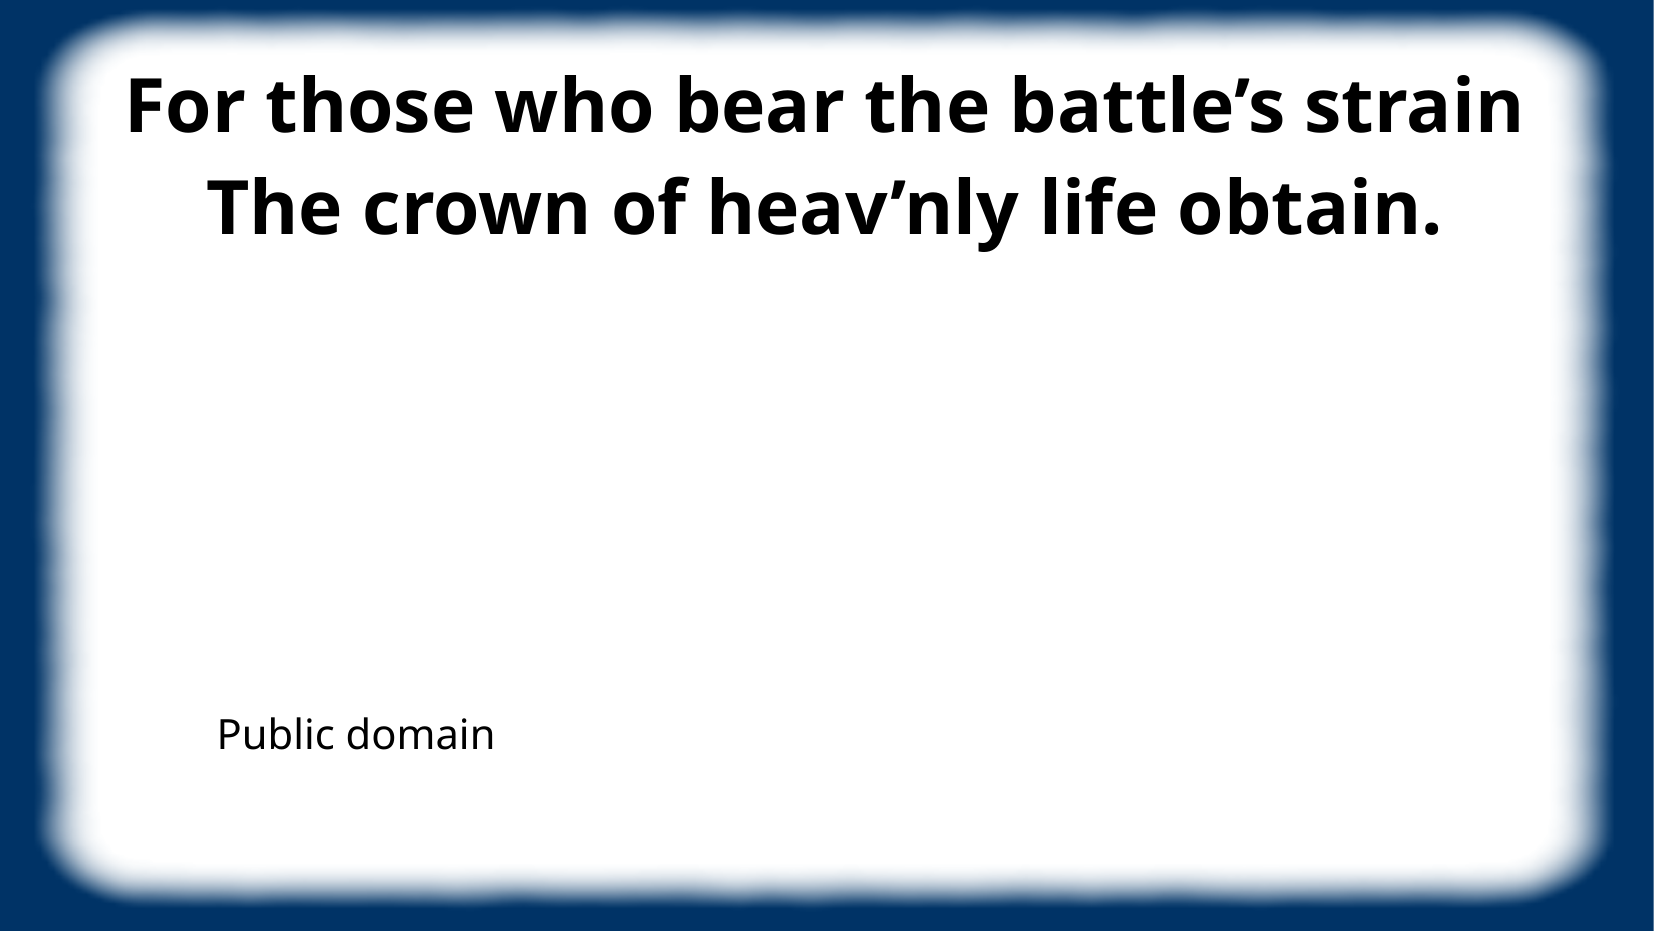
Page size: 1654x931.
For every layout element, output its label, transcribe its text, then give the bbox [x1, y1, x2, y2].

picture [0, 0, 1654, 931]
text_box For those who bear the battle’s strain The crown of heav’nly life obtain. Public domain [75, 45, 1576, 781]
